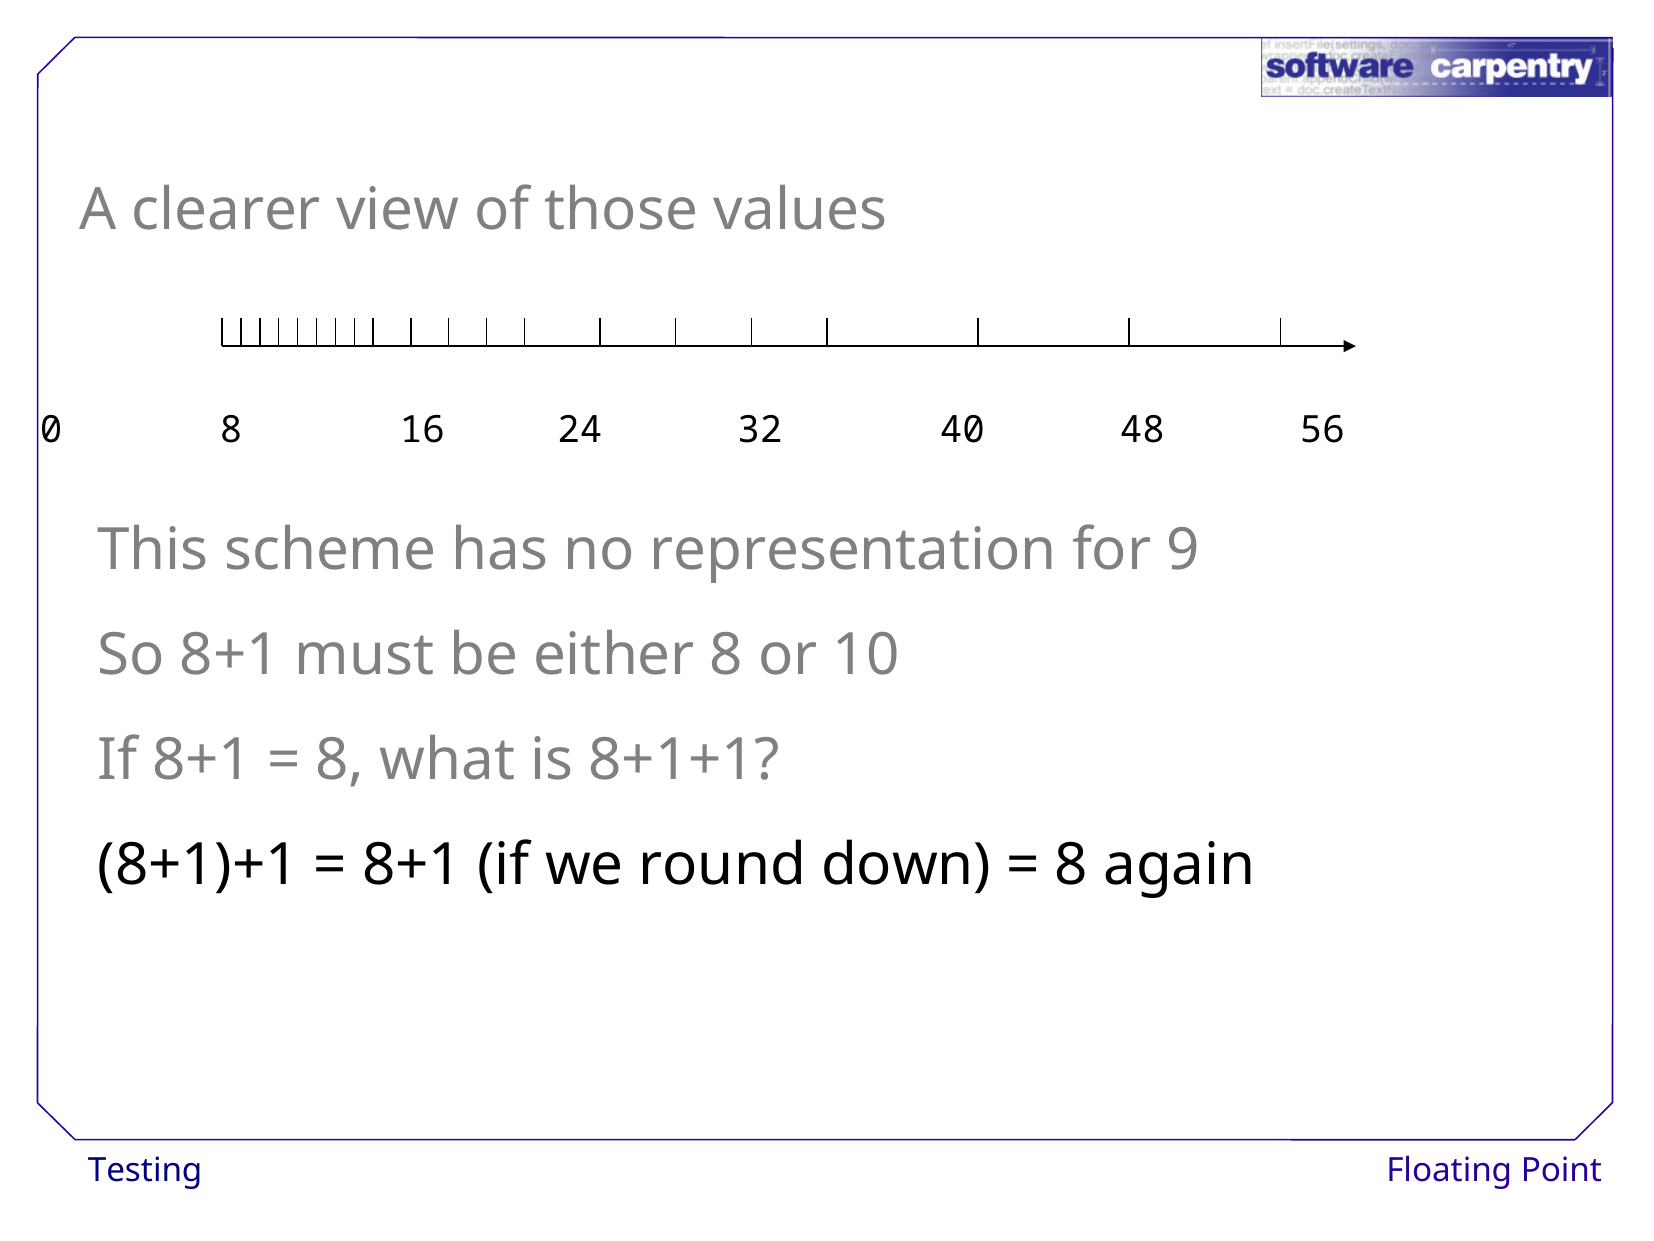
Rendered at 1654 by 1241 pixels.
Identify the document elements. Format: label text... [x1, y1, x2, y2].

text_box This scheme has no representation for 9 So 8+1 must be either 8 or 10 If 8+1 = 8, what is 8+1+1? (8+1)+1 = 8+1 (if we round down) = 8 again [82, 468, 1421, 904]
picture [1261, 39, 1613, 97]
text_box 0 8 16 24 32 40 48 56 [25, 374, 1510, 458]
text_box A clearer view of those values [64, 128, 1053, 250]
